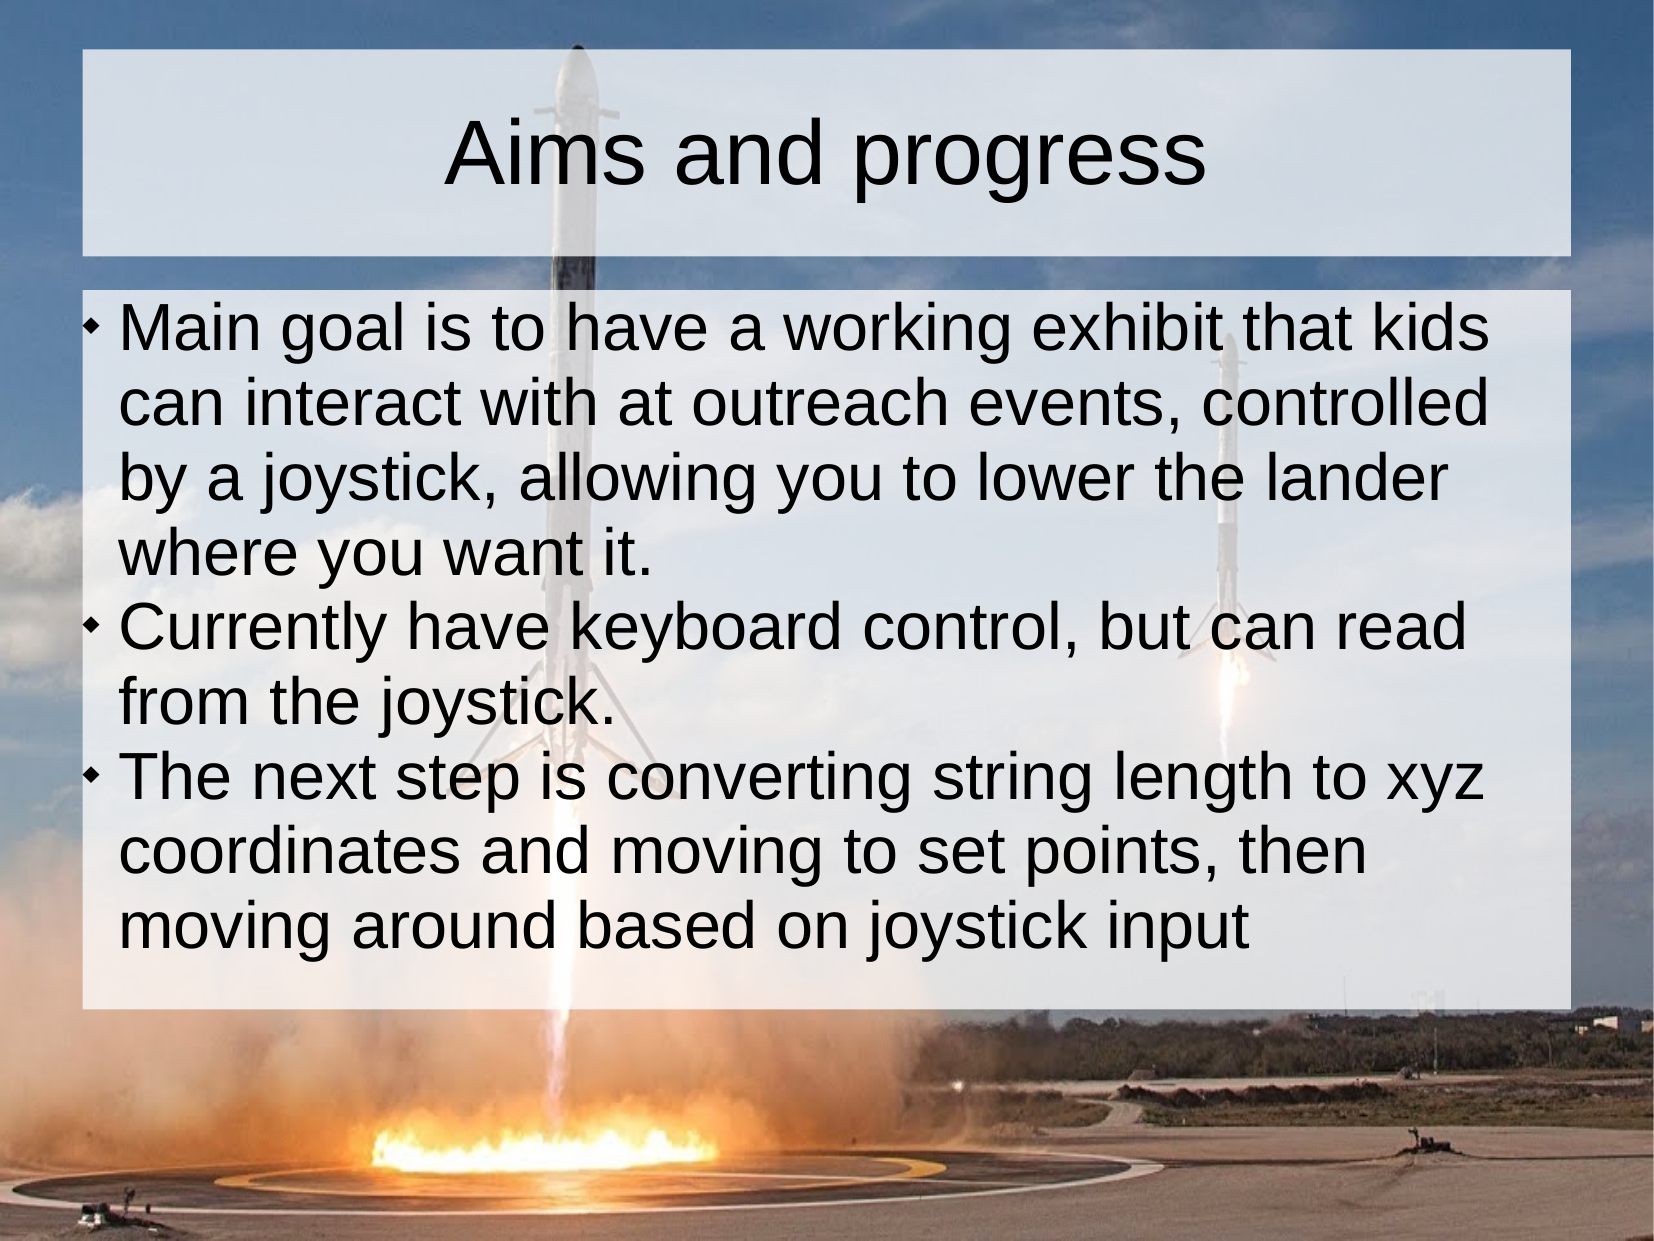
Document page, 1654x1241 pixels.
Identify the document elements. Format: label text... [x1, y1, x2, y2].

picture [0, 0, 1654, 1241]
title Aims and progress [82, 49, 1571, 257]
subtitle Main goal is to have a working exhibit that kids can interact with at outreach events, controlled by a joystick, allowing you to lower the lander where you want it. Currently have keyboard control, but can read from the joystick. The next step is converting string length to xyz coordinates and moving to set points, then moving around based on joystick input [82, 290, 1571, 1010]
